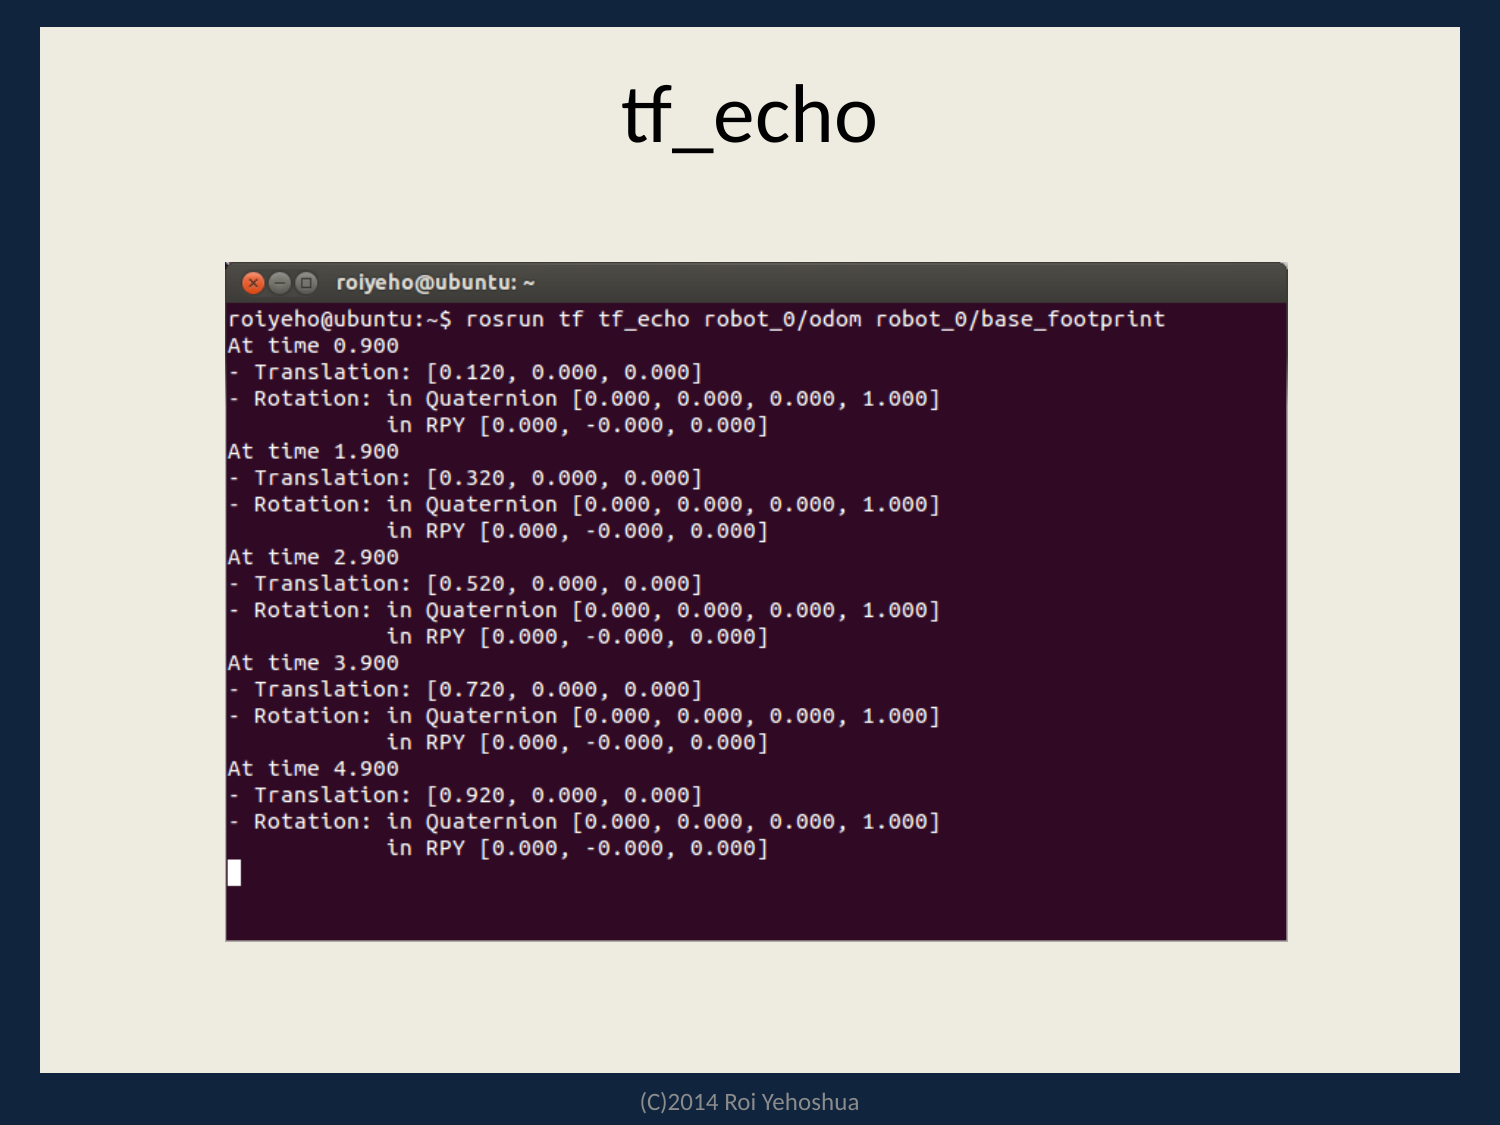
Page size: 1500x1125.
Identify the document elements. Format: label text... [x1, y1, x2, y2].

picture [225, 262, 1288, 942]
footer (C)2014 Roi Yehoshua [512, 1074, 988, 1125]
title tf_echo [37, 31, 1463, 188]
